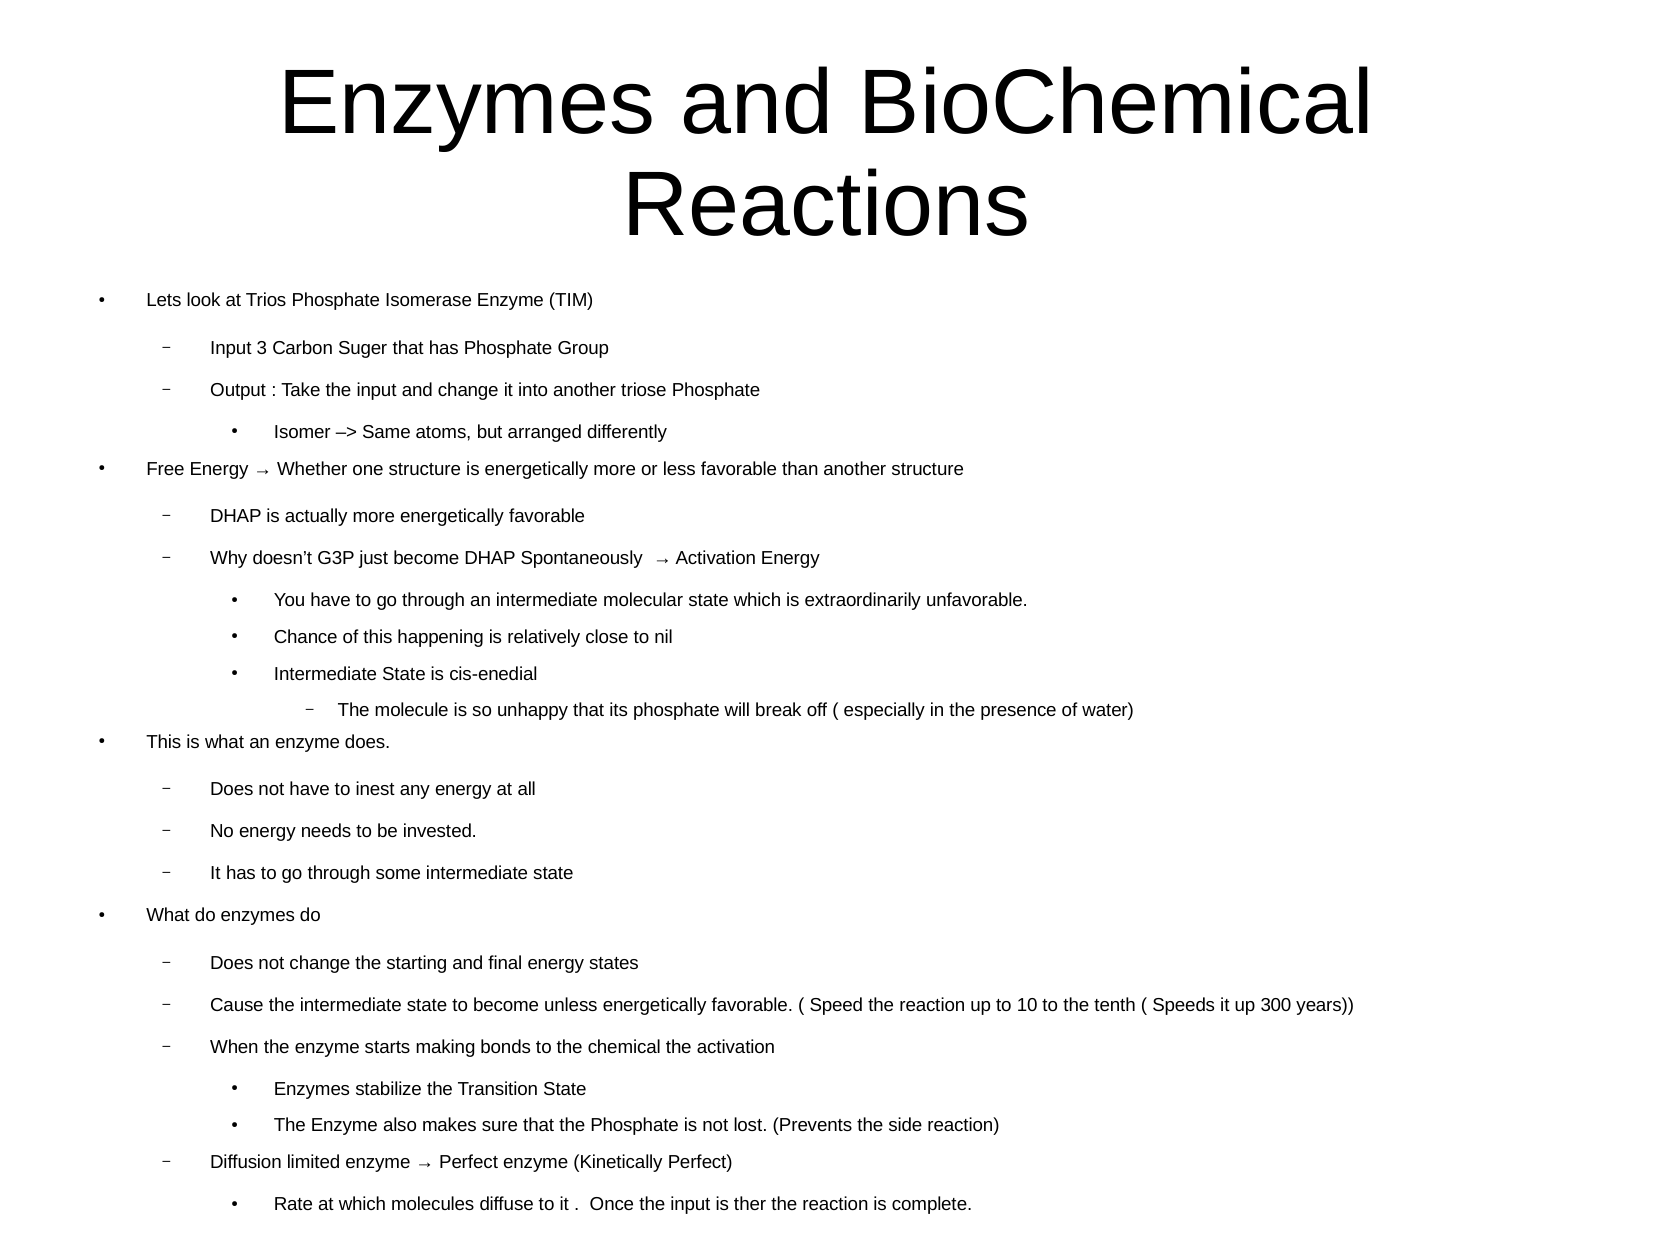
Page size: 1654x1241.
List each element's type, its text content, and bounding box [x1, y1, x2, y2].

title Enzymes and BioChemical Reactions [82, 49, 1571, 257]
list Lets look at Trios Phosphate Isomerase Enzyme (TIM) Input 3 Carbon Suger that has Phosphate Group Output : Take the input and change it into another triose Phosphate Isomer –> Same atoms, but arranged differently Free Energy → Whether one structure is energetically more or less favorable than another structure DHAP is actually more energetically favorable Why doesn’t G3P just become DHAP Spontaneously → Activation Energy You have to go through an intermediate molecular state which is extraordinarily unfavorable. Chance of this happening is relatively close to nil Intermediate State is cis-enedial The molecule is so unhappy that its phosphate will break off ( especially in the presence of water) This is what an enzyme does. Does not have to inest any energy at all No energy needs to be invested. It has to go through some intermediate state What do enzymes do Does not change the starting and final energy states Cause the intermediate state to become unless energetically favorable. ( Speed the reaction up to 10 to the tenth ( Speeds it up 300 years)) When the enzyme starts making bonds to the chemical the activation Enzymes stabilize the Transition State The Enzyme also makes sure that the Phosphate is not lost. (Prevents the side reaction) Diffusion limited enzyme → Perfect enzyme (Kinetically Perfect) Rate at which molecules diffuse to it . Once the input is ther the reaction is complete. [82, 290, 1571, 1216]
